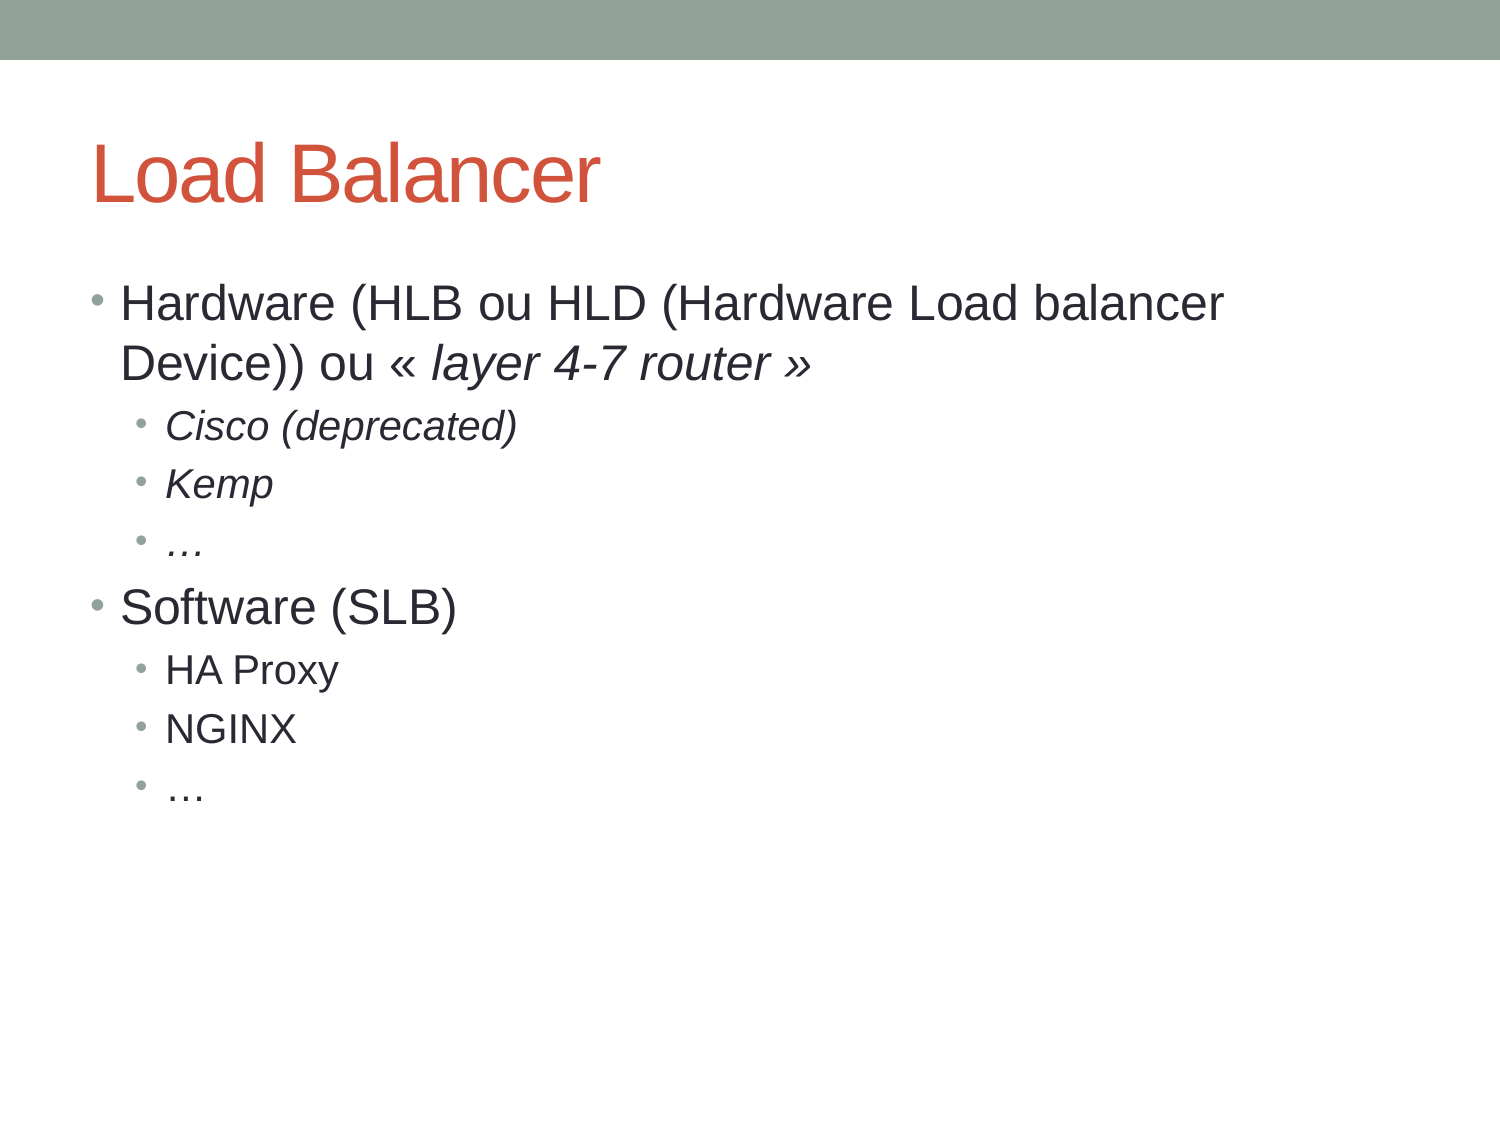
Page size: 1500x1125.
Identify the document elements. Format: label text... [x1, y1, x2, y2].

title Load Balancer [75, 87, 1425, 250]
list Hardware (HLB ou HLD (Hardware Load balancer Device)) ou « layer 4-7 router » Cisco (deprecated) Kemp … Software (SLB) HA Proxy NGINX … [75, 262, 1425, 1063]
